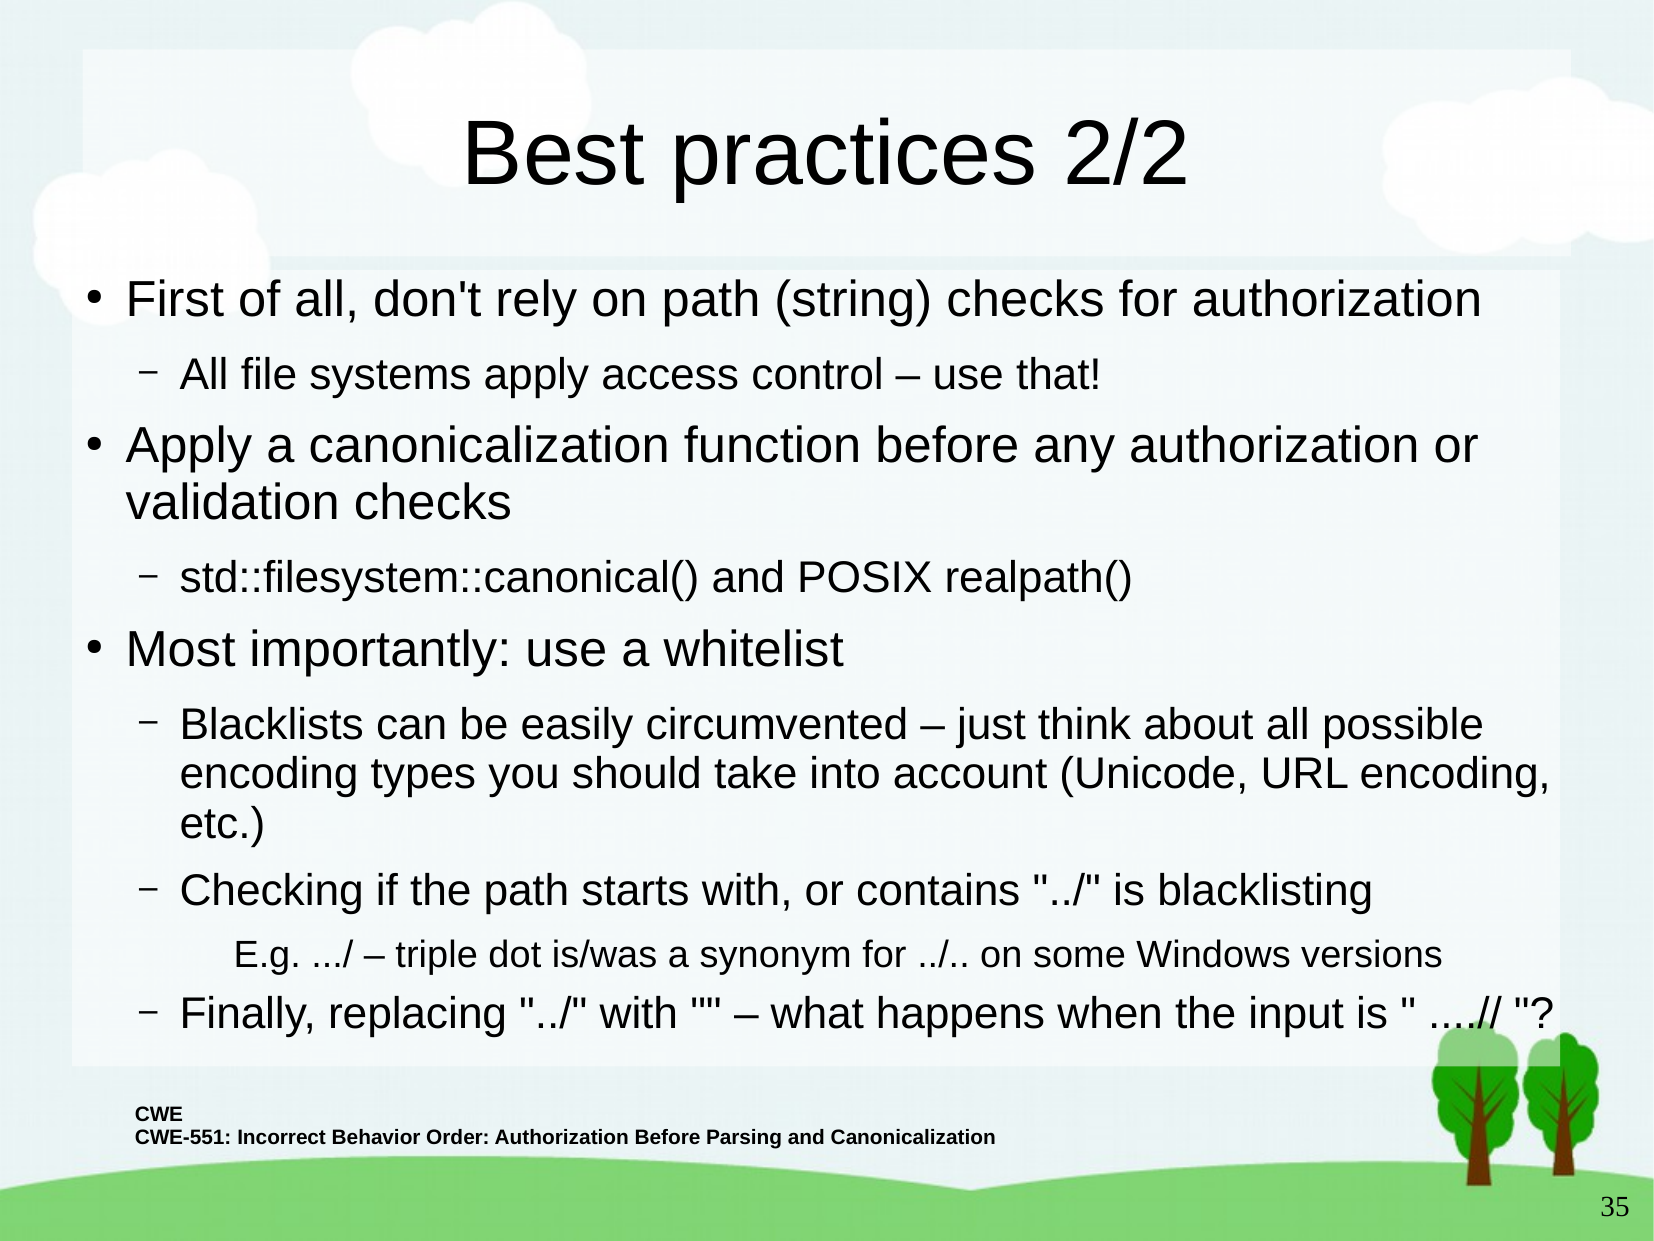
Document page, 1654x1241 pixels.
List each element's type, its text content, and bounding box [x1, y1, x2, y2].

title Best practices 2/2 [82, 49, 1571, 257]
list First of all, don't rely on path (string) checks for authorization All file systems apply access control – use that! Apply a canonicalization function before any authorization or validation checks std::filesystem::canonical() and POSIX realpath() Most importantly: use a whitelist Blacklists can be easily circumvented – just think about all possible encoding types you should take into account (Unicode, URL encoding, etc.) Checking if the path starts with, or contains "../" is blacklisting E.g. .../ – triple dot is/was a synonym for ../.. on some Windows versions Finally, replacing "../" with "" – what happens when the input is " ....// "? [71, 270, 1561, 1067]
text_box CWE CWE-551: Incorrect Behavior Order: Authorization Before Parsing and Canonicalization [120, 1095, 1011, 1157]
picture [0, 0, 1654, 1241]
